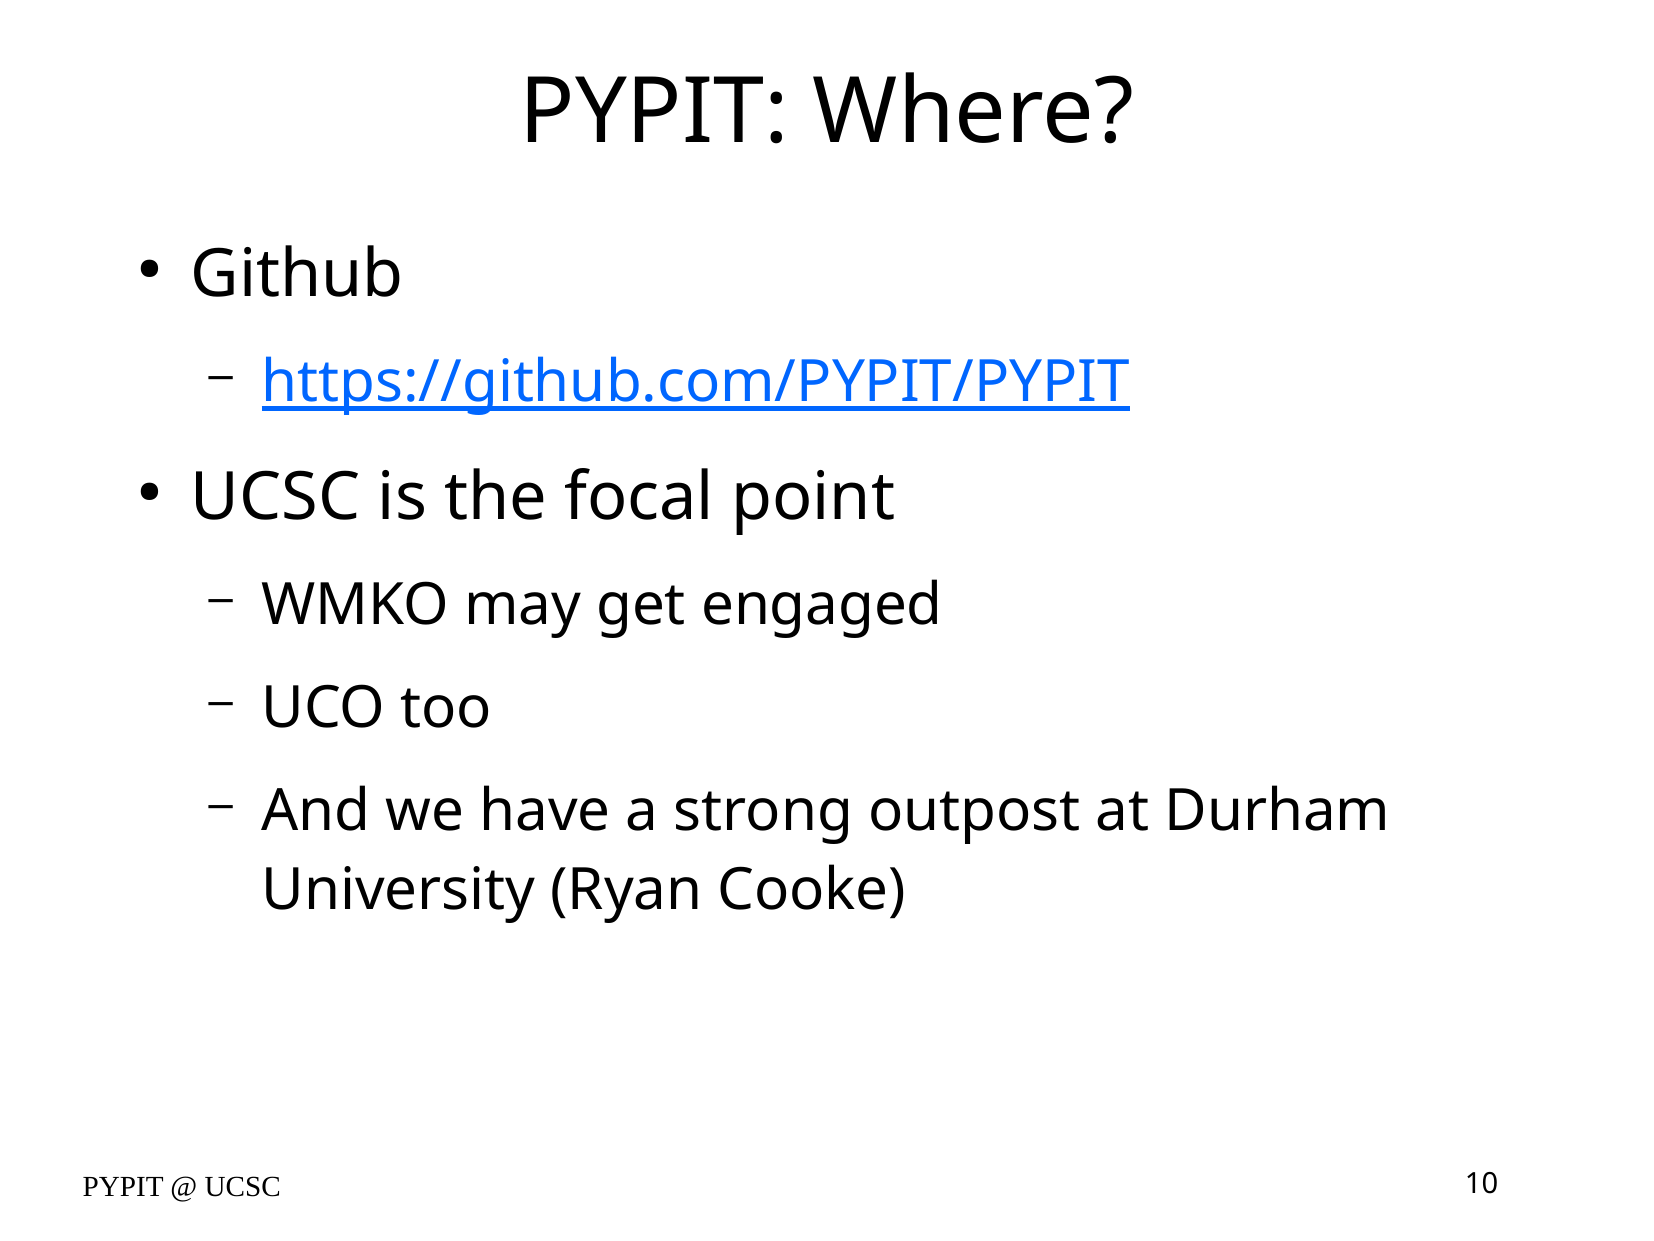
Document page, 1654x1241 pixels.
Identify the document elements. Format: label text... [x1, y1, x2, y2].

title PYPIT: Where? [82, 47, 1571, 167]
list Github https://github.com/PYPIT/PYPIT UCSC is the focal point WMKO may get engaged UCO too And we have a strong outpost at Durham University (Ryan Cooke) [120, 225, 1591, 1096]
